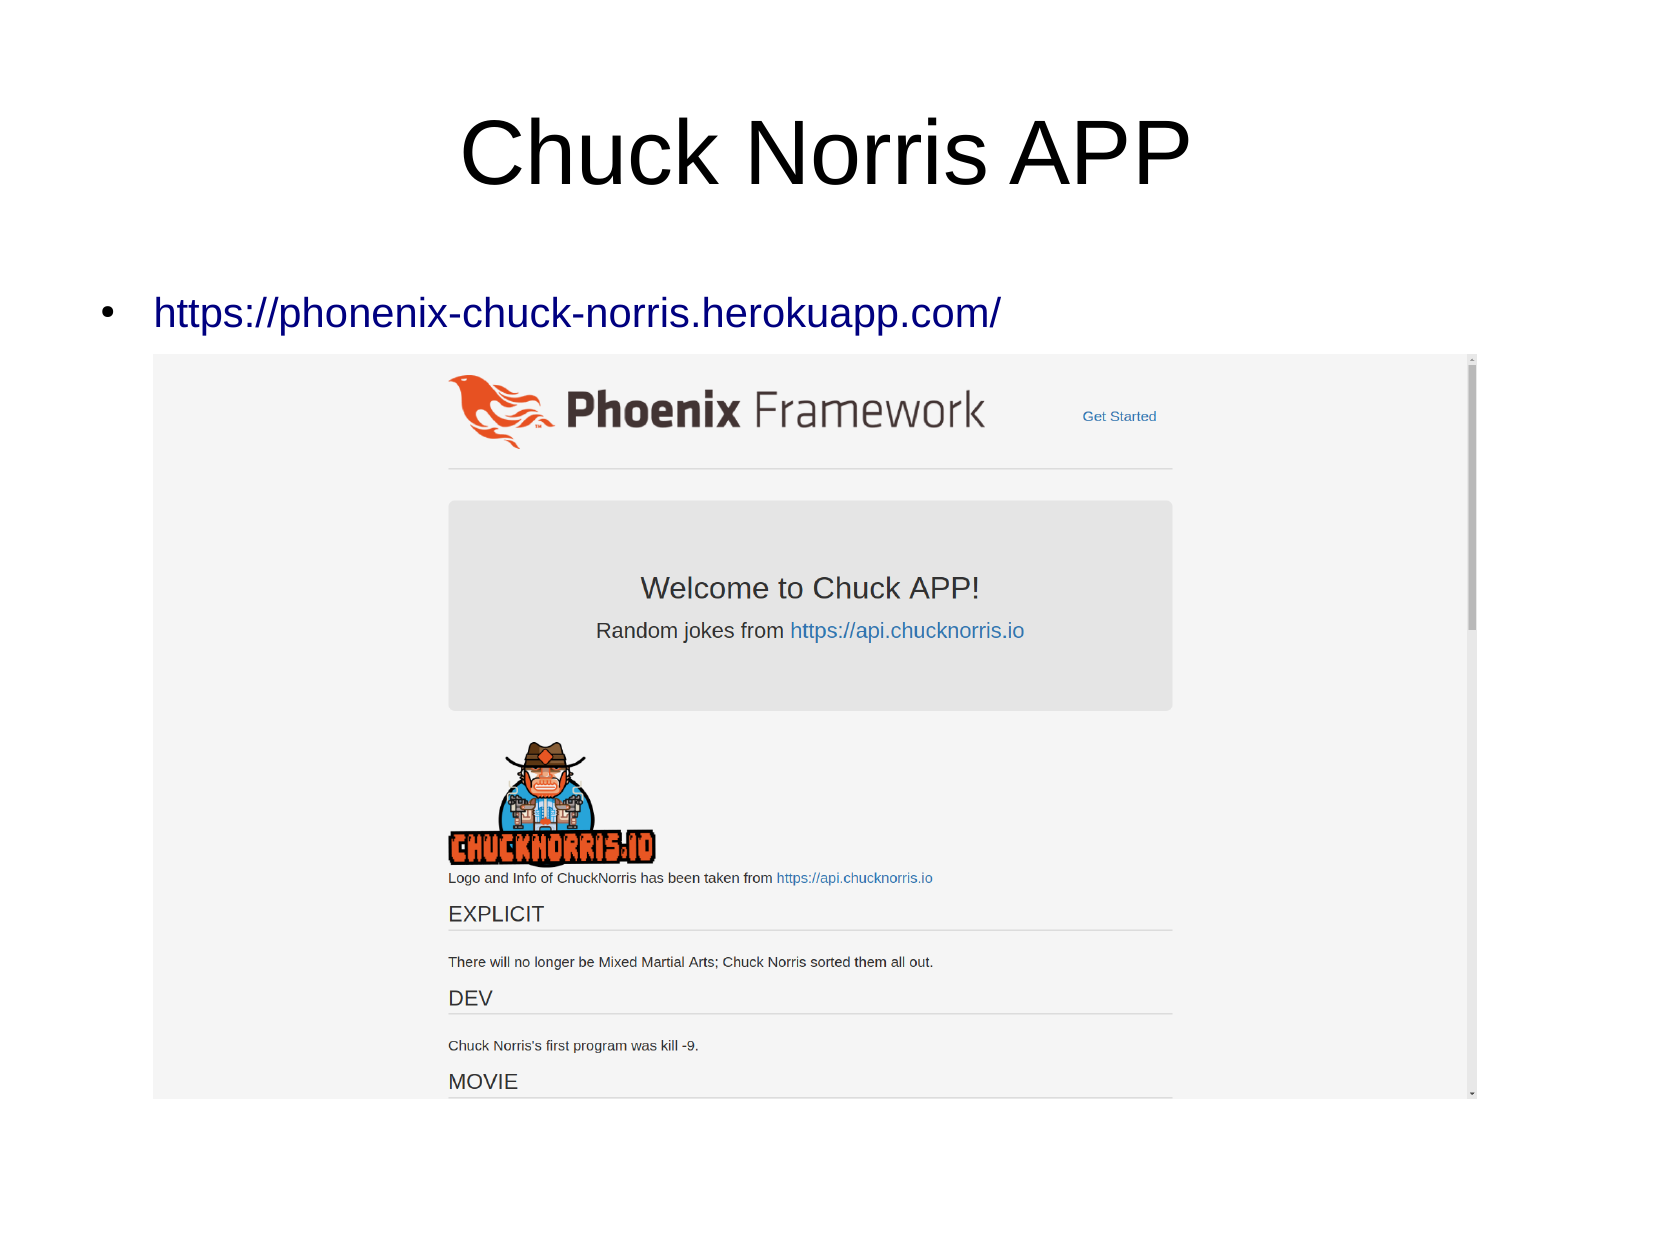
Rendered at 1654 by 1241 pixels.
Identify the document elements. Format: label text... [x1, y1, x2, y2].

list https://phonenix-chuck-norris.herokuapp.com/ [82, 290, 1571, 1010]
title Chuck Norris APP [82, 49, 1571, 257]
picture [153, 354, 1477, 1099]
